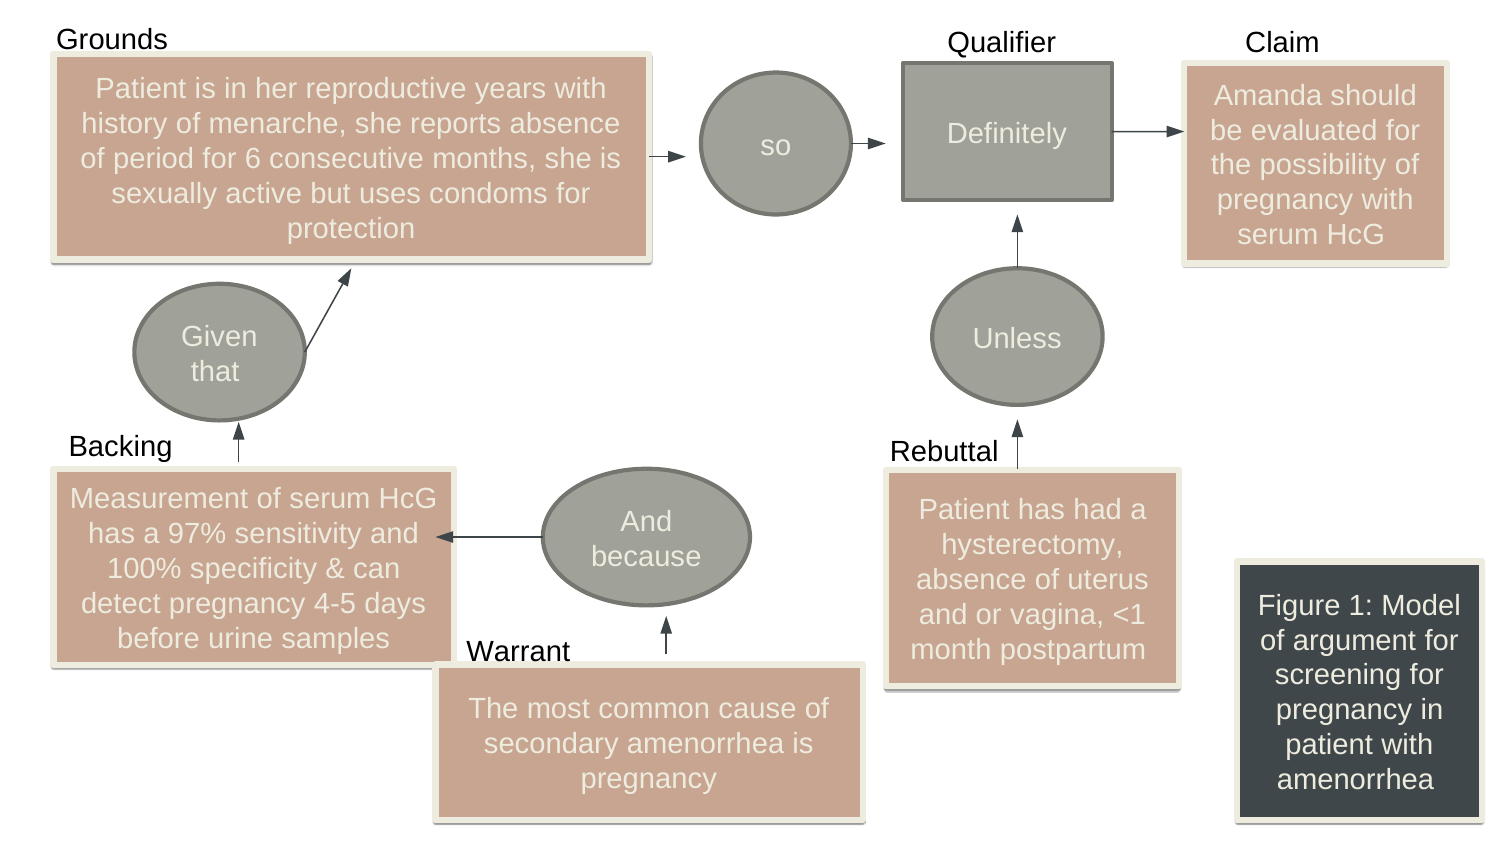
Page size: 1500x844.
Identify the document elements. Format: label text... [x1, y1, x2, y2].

text_box Measurement of serum HcG has a 97% sensitivity and 100% specificity & can detect pregnancy 4-5 days before urine samples [54, 469, 454, 665]
text_box Patient is in her reproductive years with history of menarche, she reports absence of period for 6 consecutive months, she is sexually active but uses condoms for protection [54, 54, 649, 260]
text_box Given that [134, 283, 305, 421]
text_box Definitely [903, 63, 1112, 200]
text_box Warrant [451, 624, 622, 675]
text_box Patient has had a hysterectomy, absence of uterus and or vagina, <1 month postpartum [886, 470, 1179, 686]
text_box Grounds [41, 12, 212, 64]
text_box Claim [1230, 16, 1401, 67]
text_box The most common cause of secondary amenorrhea is pregnancy [435, 665, 863, 820]
text_box Amanda should be evaluated for the possibility of pregnancy with serum HcG [1184, 63, 1447, 263]
text_box Unless [932, 268, 1103, 405]
text_box Figure 1: Model of argument for screening for pregnancy in patient with amenorrhea [1237, 561, 1482, 820]
text_box Qualifier [932, 16, 1103, 67]
text_box so [700, 72, 851, 215]
text_box Backing [53, 419, 224, 470]
text_box And because [542, 468, 751, 606]
text_box Rebuttal [874, 424, 1046, 475]
